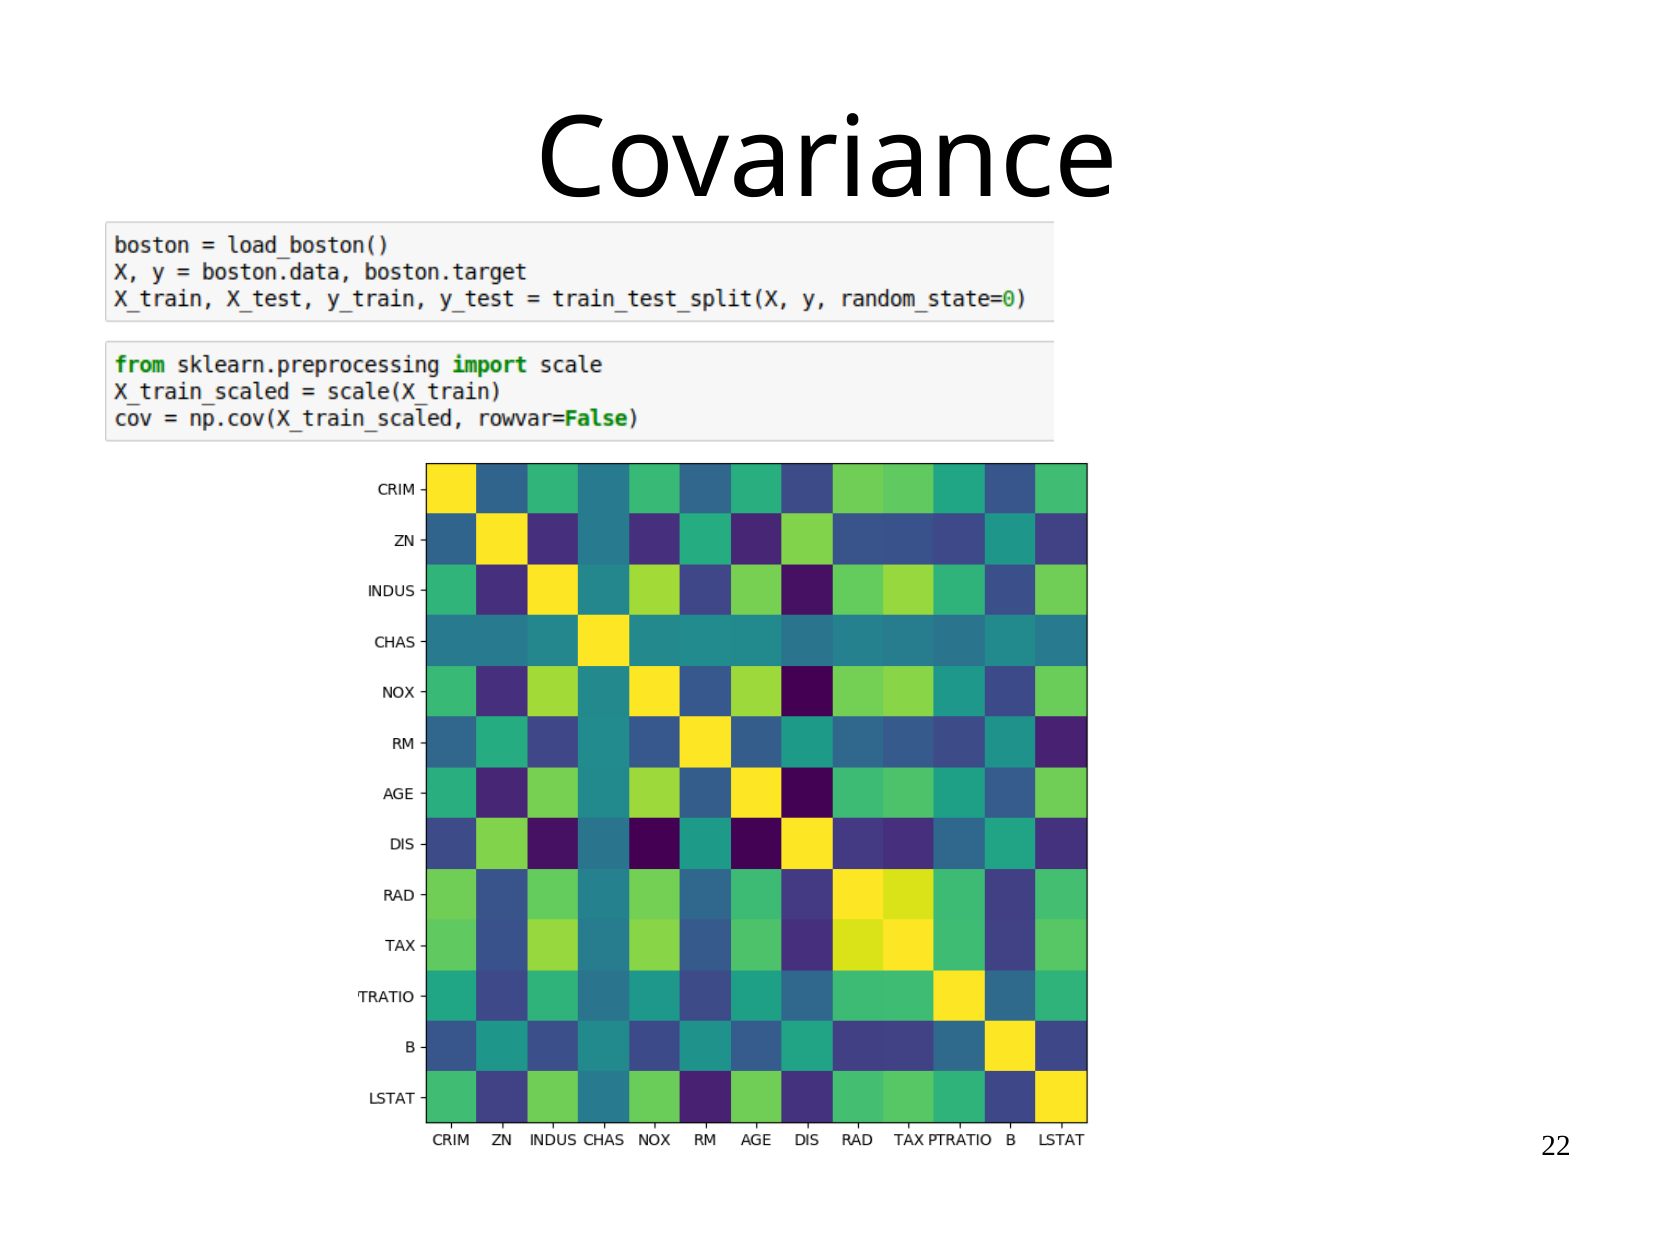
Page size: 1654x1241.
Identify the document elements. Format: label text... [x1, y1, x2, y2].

title Covariance [82, 49, 1571, 257]
picture [105, 209, 1054, 445]
picture [358, 450, 1126, 1156]
